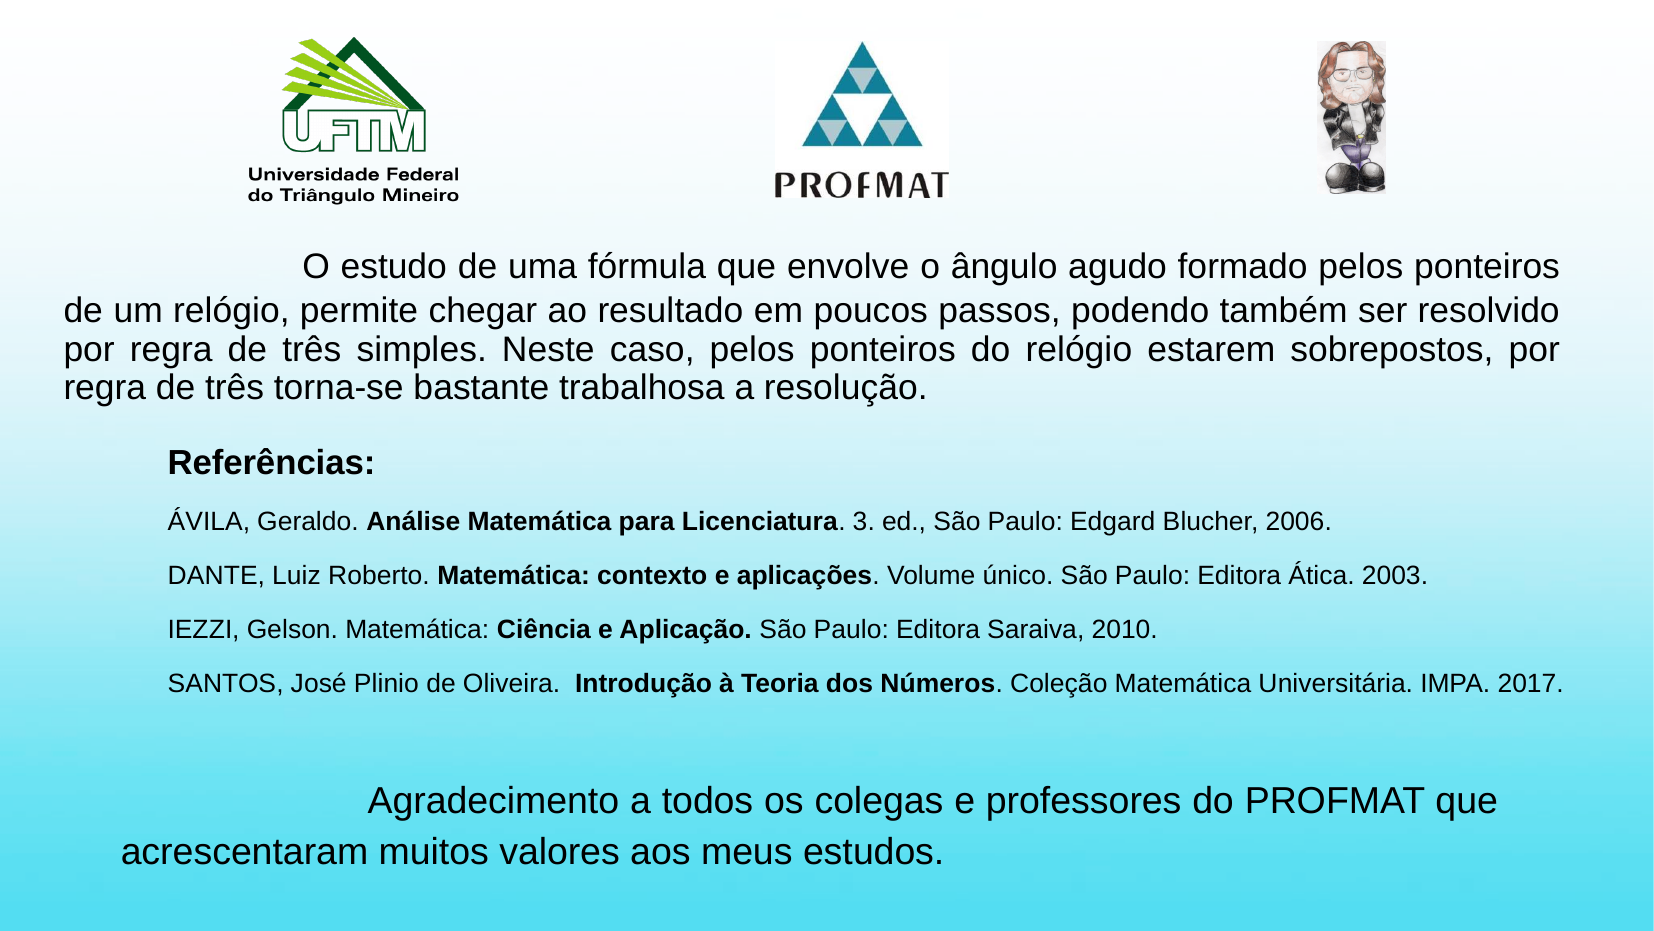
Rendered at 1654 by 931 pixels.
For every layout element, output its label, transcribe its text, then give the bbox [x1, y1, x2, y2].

text_box Agradecimento a todos os colegas e professores do PROFMAT que acrescentaram muitos valores aos meus estudos. [53, 746, 1566, 874]
picture [0, 0, 1654, 931]
subtitle O estudo de uma fórmula que envolve o ângulo agudo formado pelos ponteiros de um relógio, permite chegar ao resultado em poucos passos, podendo também ser resolvido por regra de três simples. Neste caso, pelos ponteiros do relógio estarem sobrepostos, por regra de três torna-se bastante trabalhosa a resolução. [56, 220, 1569, 412]
text_box Referências: ÁVILA, Geraldo. Análise Matemática para Licenciatura. 3. ed., São Paulo: Edgard Blucher, 2006. DANTE, Luiz Roberto. Matemática: contexto e aplicações. Volume único. São Paulo: Editora Ática. 2003. IEZZI, Gelson. Matemática: Ciência e Aplicação. São Paulo: Editora Saraiva, 2010. SANTOS, José Plinio de Oliveira. Introdução à Teoria dos Números. Coleção Matemática Universitária. IMPA. 2017. [162, 437, 1570, 709]
